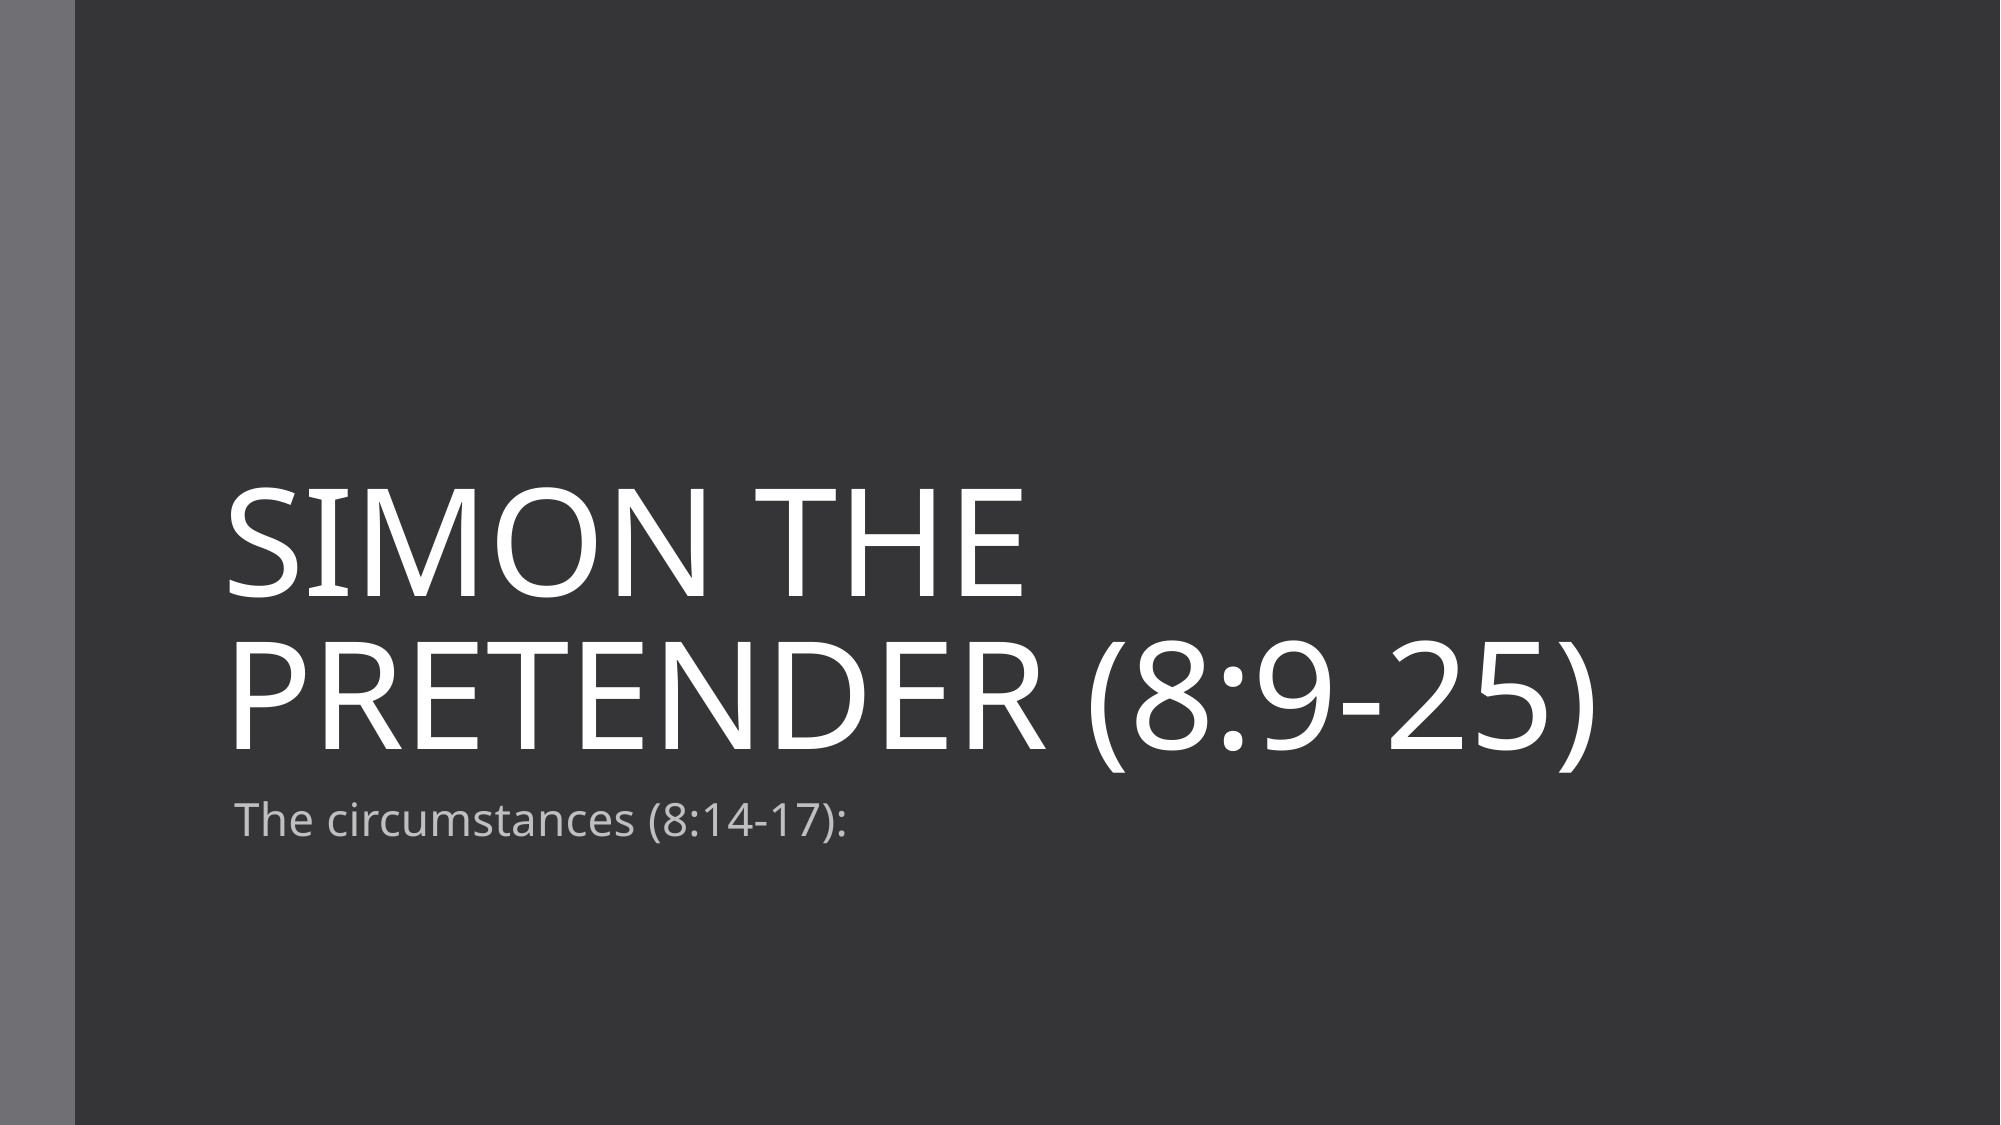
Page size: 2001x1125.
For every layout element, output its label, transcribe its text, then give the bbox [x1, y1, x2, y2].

subtitle The circumstances (8:14-17): [206, 787, 1752, 1066]
title SIMON THE PRETENDER (8:9-25) [206, 124, 1752, 787]
